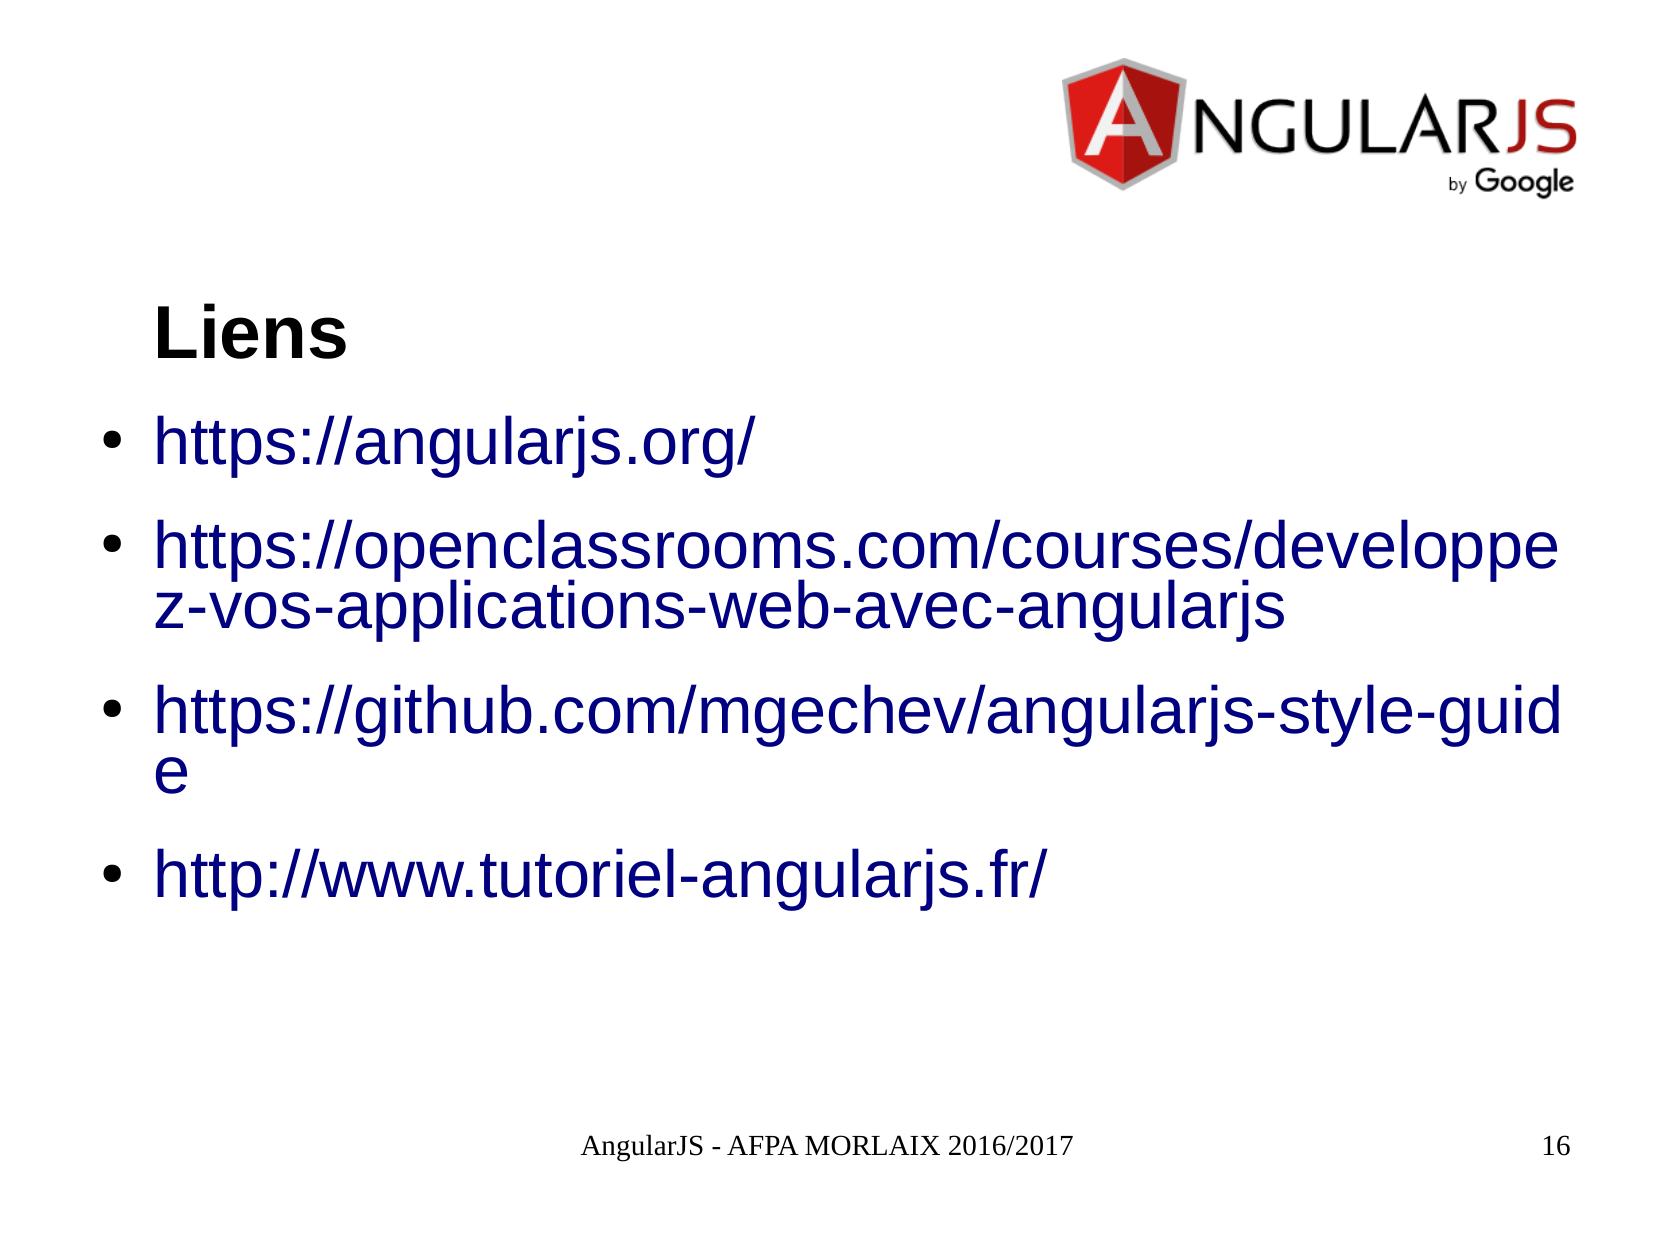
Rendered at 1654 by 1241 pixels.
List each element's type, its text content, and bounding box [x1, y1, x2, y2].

picture [1062, 58, 1578, 205]
list Liens https://angularjs.org/ https://openclassrooms.com/courses/developpez-vos-applications-web-avec-angularjs https://github.com/mgechev/angularjs-style-guide http://www.tutoriel-angularjs.fr/ [82, 290, 1571, 1010]
